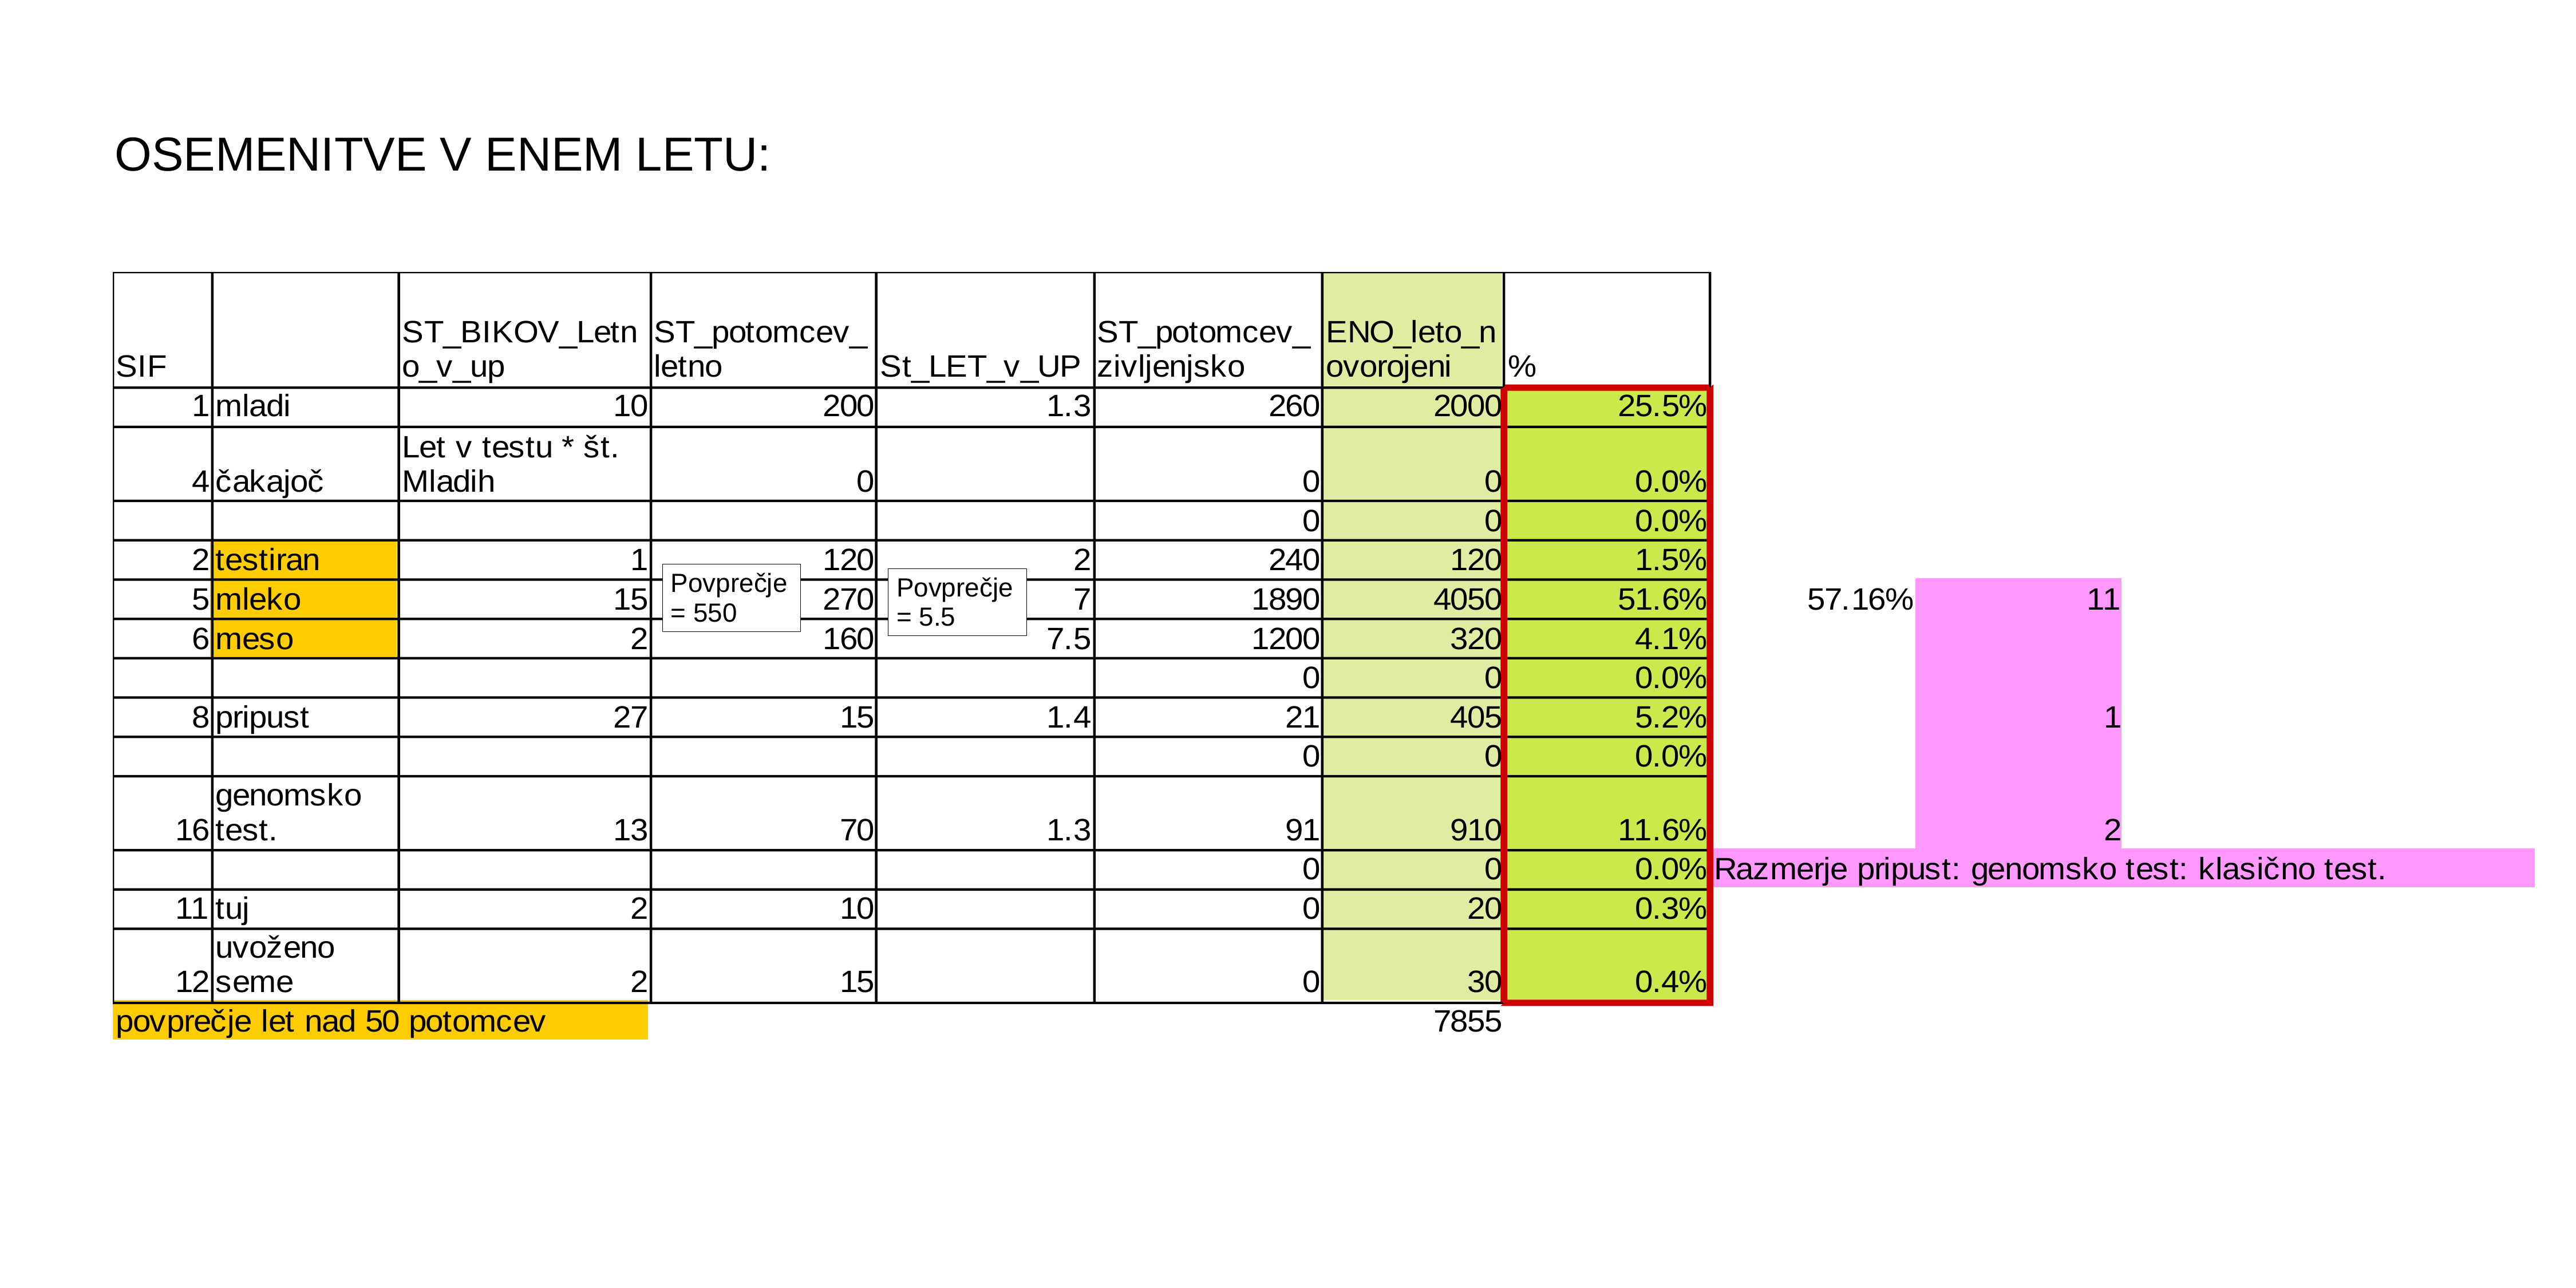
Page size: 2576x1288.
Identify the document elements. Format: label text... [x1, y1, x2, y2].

chart [113, 272, 2541, 1046]
text_box OSEMENITVE V ENEM LETU: [106, 123, 2102, 185]
text_box Povprečje = 5.5 [888, 568, 1027, 636]
text_box Povprečje = 550 [662, 564, 801, 632]
